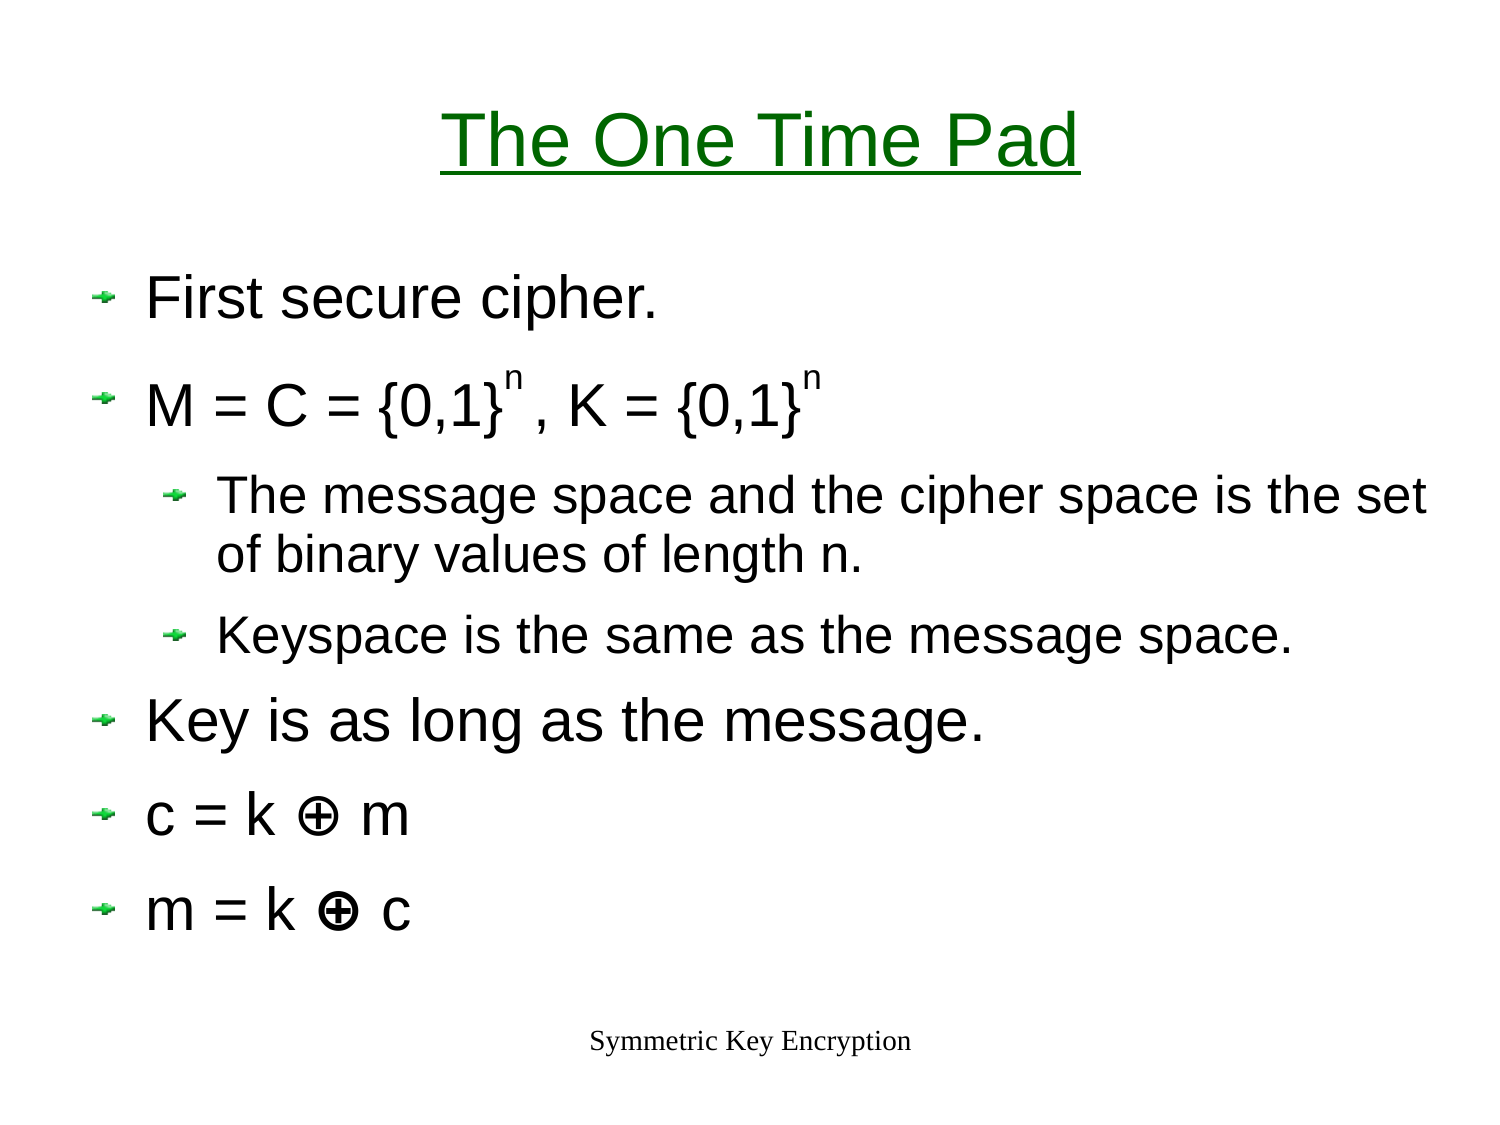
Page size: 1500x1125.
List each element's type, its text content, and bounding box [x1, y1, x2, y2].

title The One Time Pad [75, 44, 1447, 236]
list First secure cipher. M = C = {0,1}n , K = {0,1}n The message space and the cipher space is the set of binary values of length n. Keyspace is the same as the message space. Key is as long as the message. c = k ⊕ m m = k ⊕ c [75, 263, 1447, 997]
